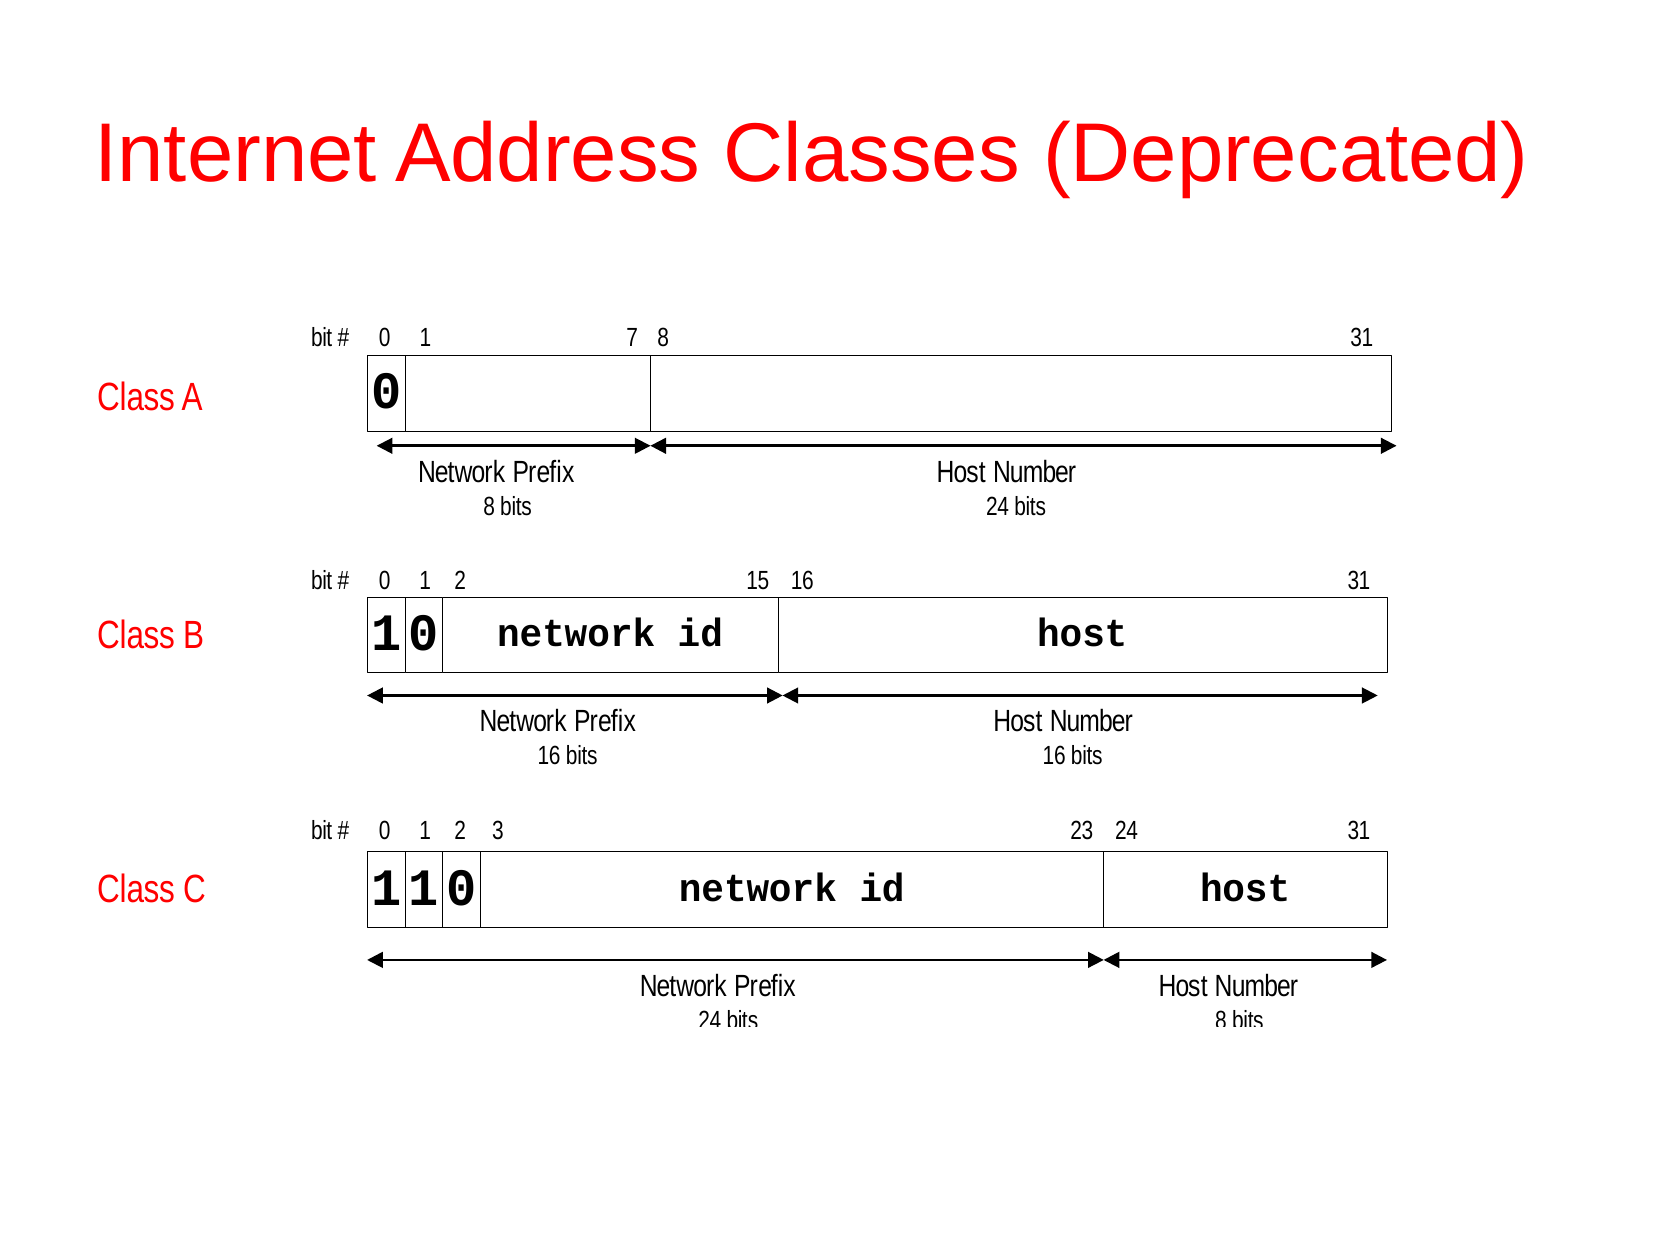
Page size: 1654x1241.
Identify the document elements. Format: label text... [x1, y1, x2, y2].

title Internet Address Classes (Deprecated) [0, 49, 1654, 257]
chart [25, 287, 1472, 1027]
